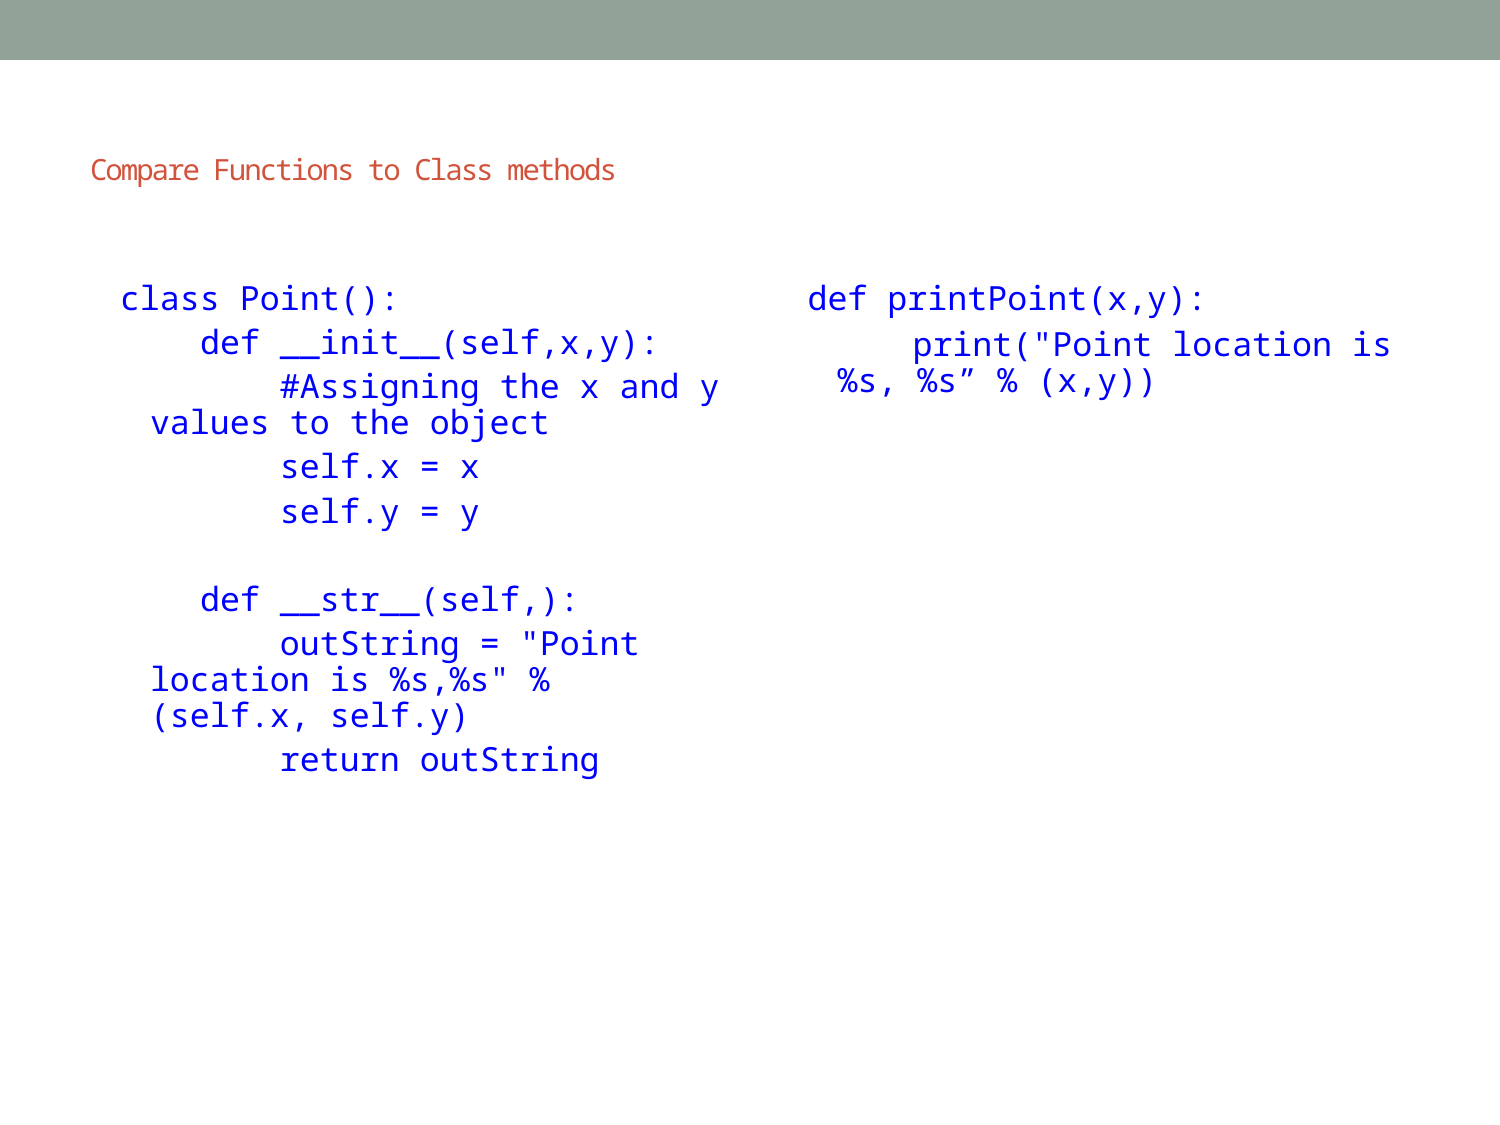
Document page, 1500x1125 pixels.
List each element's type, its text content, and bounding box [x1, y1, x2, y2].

title Compare Functions to Class methods [75, 87, 1426, 251]
list class Point(): def __init__(self,x,y): #Assigning the x and y values to the object self.x = x self.y = y def __str__(self,): outString = "Point location is %s,%s" % (self.x, self.y) return outString [75, 274, 738, 1049]
list def printPoint(x,y): print("Point location is %s, %s” % (x,y)) [762, 274, 1426, 1049]
